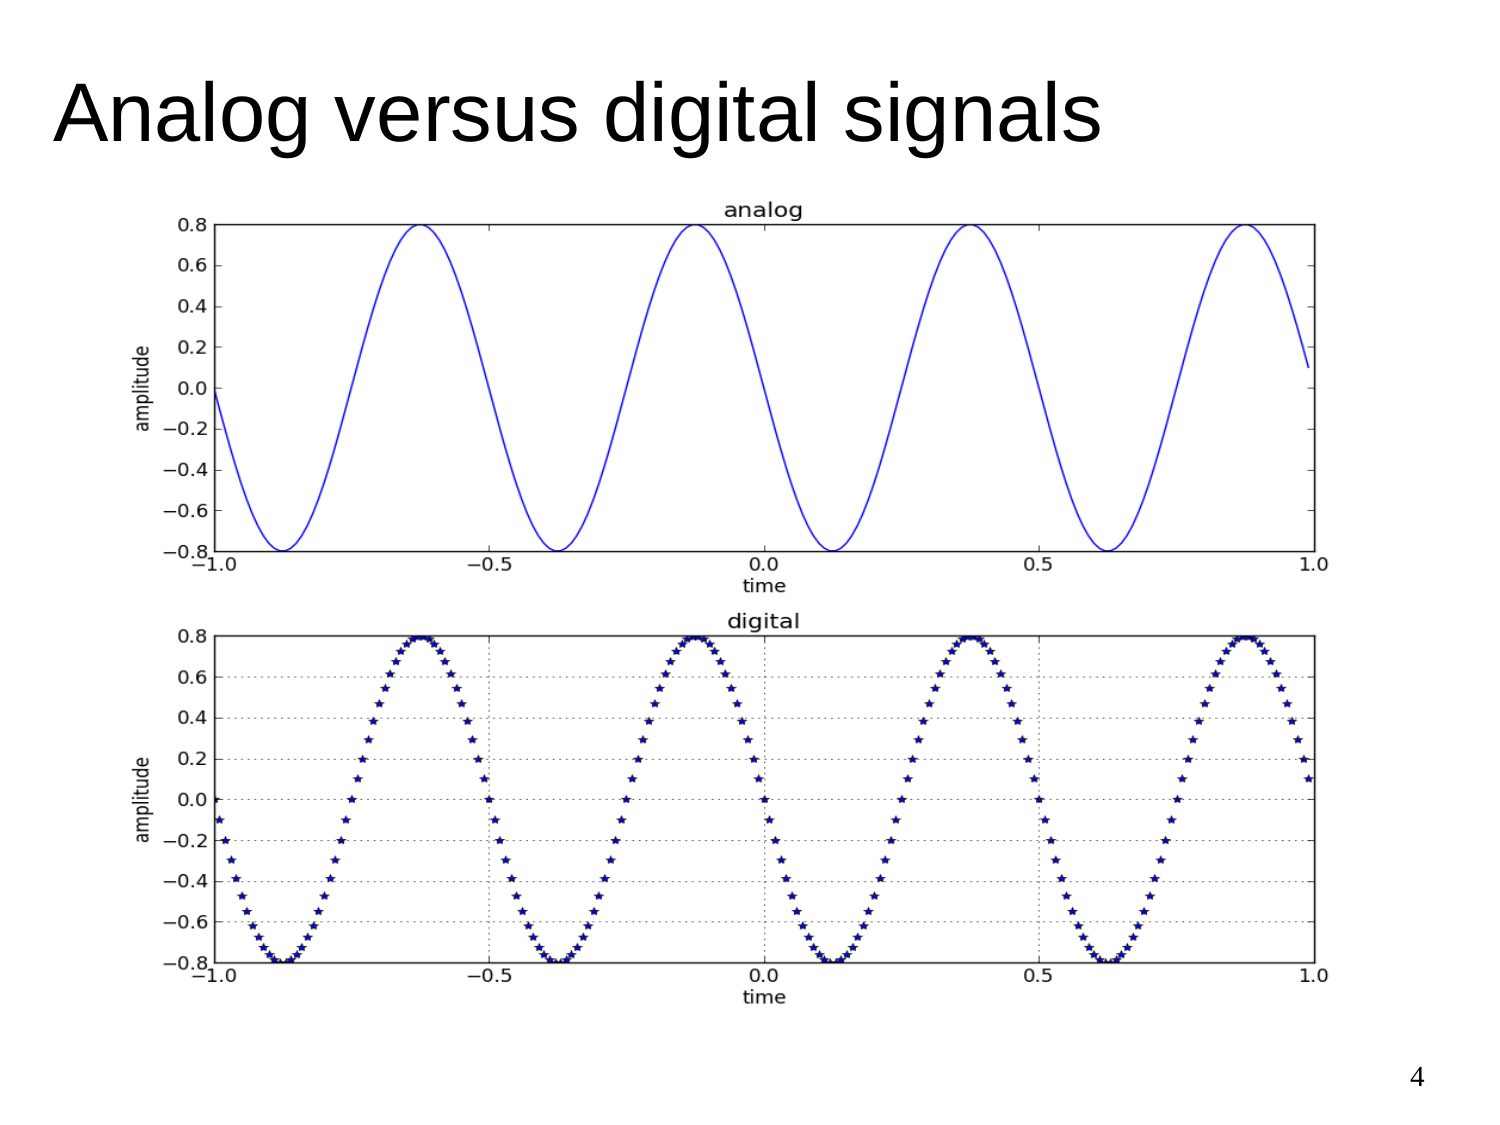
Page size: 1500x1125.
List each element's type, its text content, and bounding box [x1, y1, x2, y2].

title Analog versus digital signals [53, 18, 1403, 207]
picture [120, 182, 1381, 1021]
